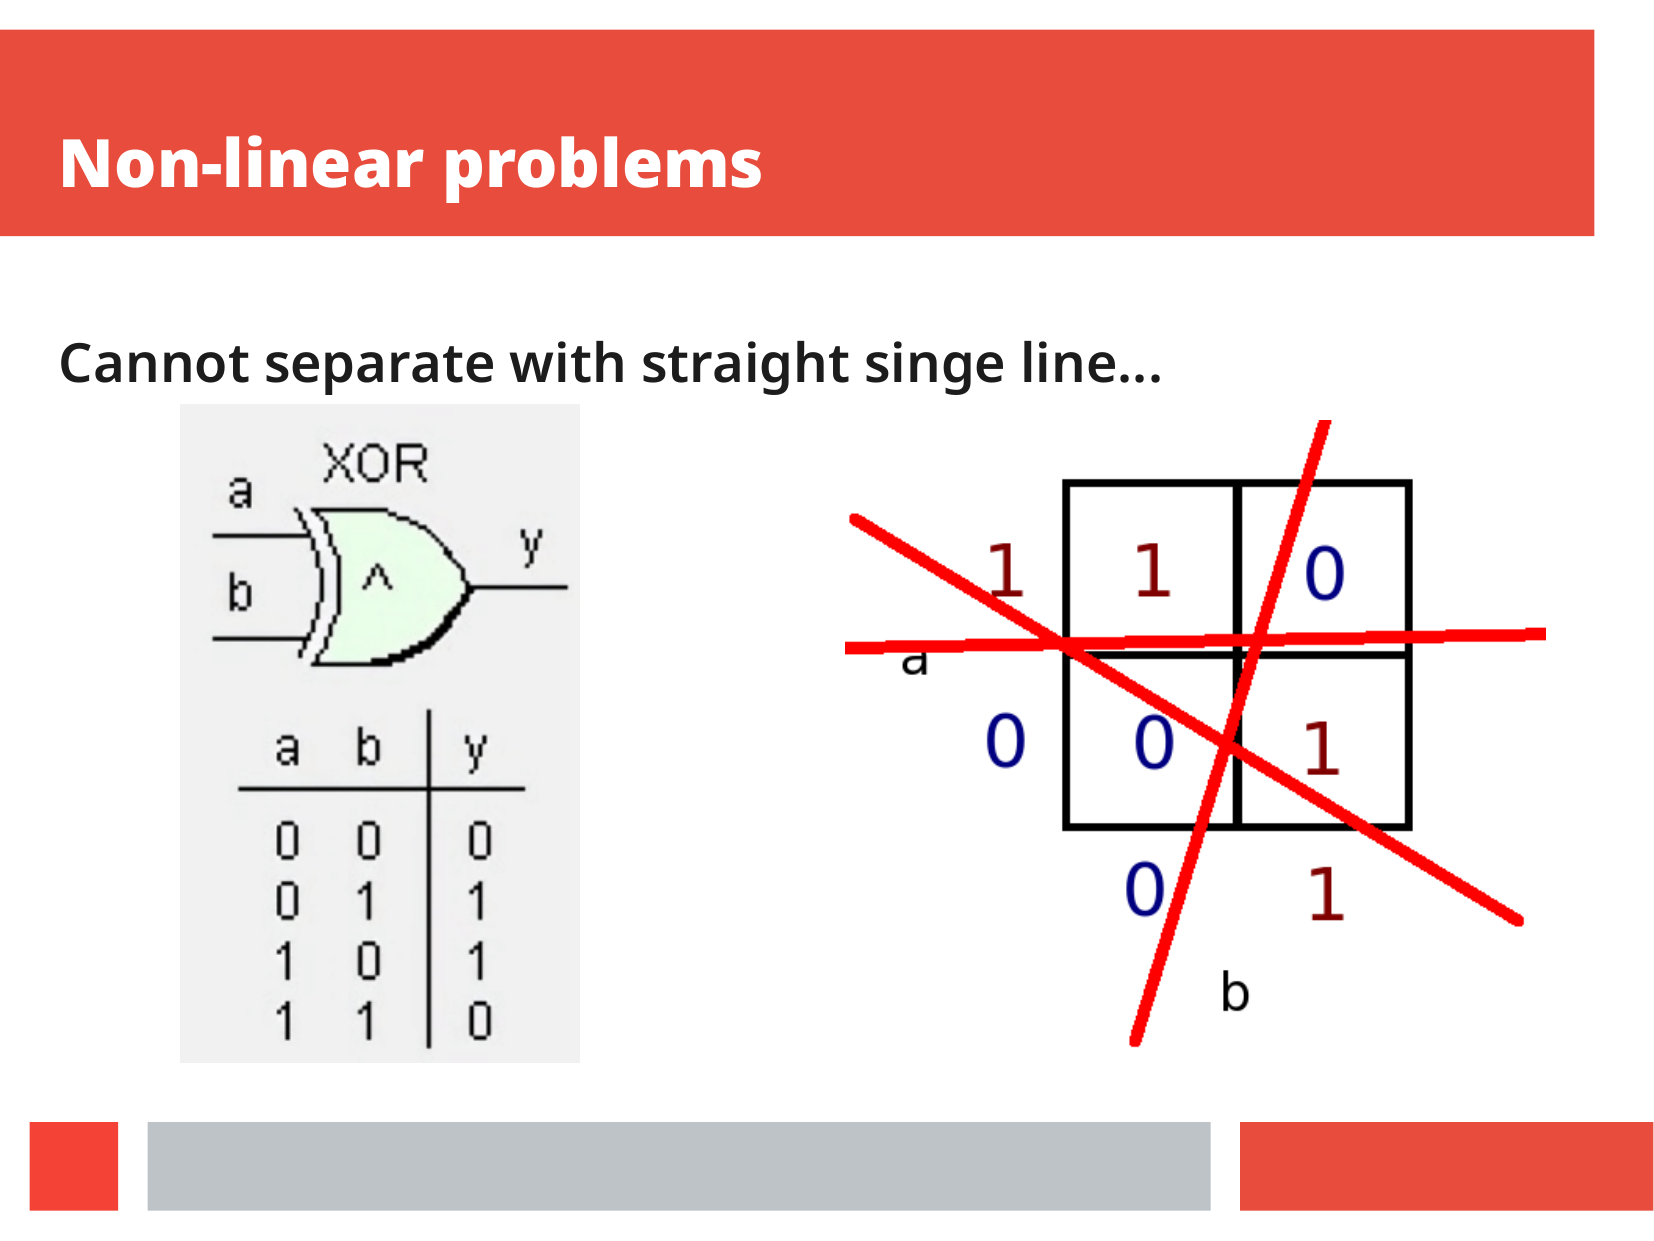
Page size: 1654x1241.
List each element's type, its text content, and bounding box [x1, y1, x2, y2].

list Cannot separate with straight singe line... [59, 324, 1565, 1093]
picture [180, 404, 580, 1063]
picture [845, 420, 1546, 1081]
title Non-linear problems [59, 59, 1595, 207]
